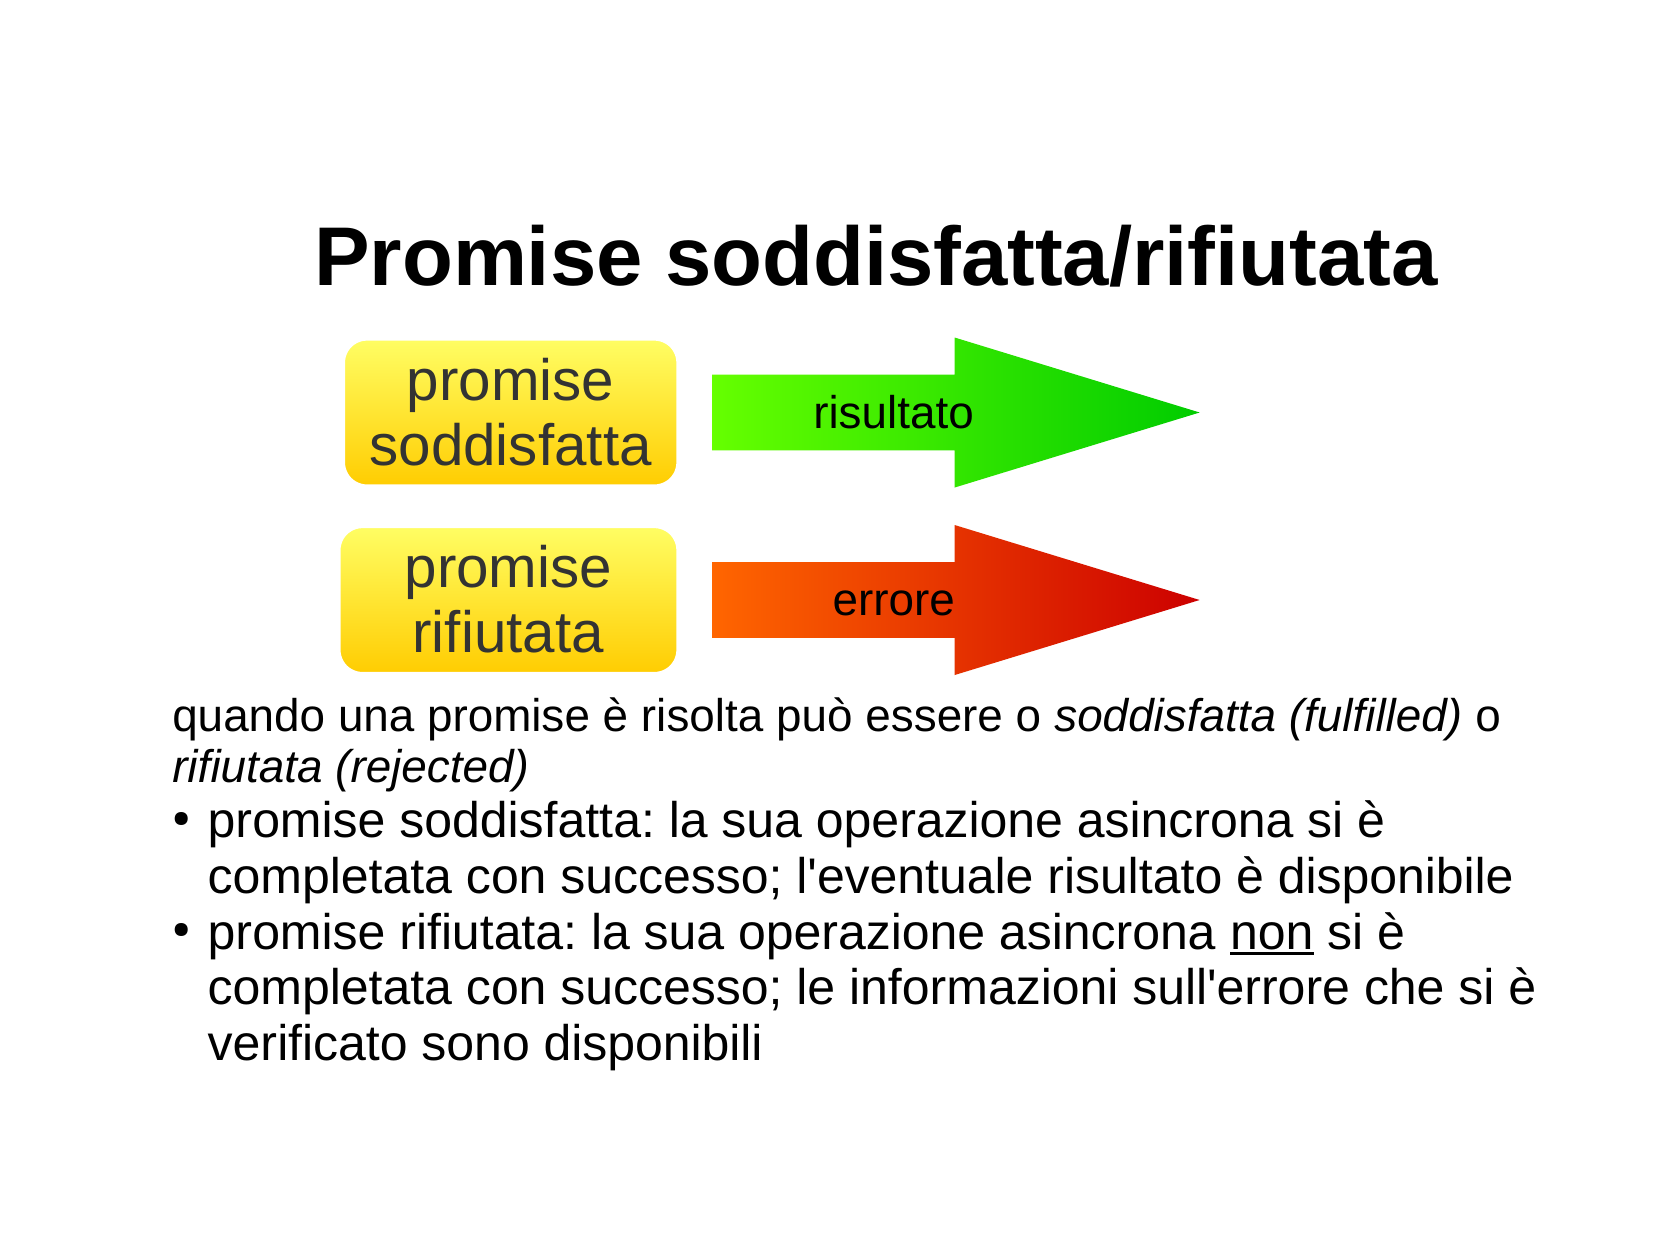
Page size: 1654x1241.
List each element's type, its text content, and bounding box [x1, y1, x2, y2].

text_box Promise soddisfatta/rifiutata [188, 208, 1565, 302]
text_box errore [712, 525, 1200, 676]
text_box risultato [712, 337, 1200, 488]
text_box promise rifiutata [337, 525, 680, 676]
text_box quando una promise è risolta può essere o soddisfatta (fulfilled) o rifiutata (rejected) promise soddisfatta: la sua operazione asincrona si è completata con successo; l'eventuale risultato è disponibile promise rifiutata: la sua operazione asincrona non si è completata con successo; le informazioni sull'errore che si è verificato sono disponibili [157, 682, 1613, 1088]
text_box promise soddisfatta [341, 337, 680, 488]
